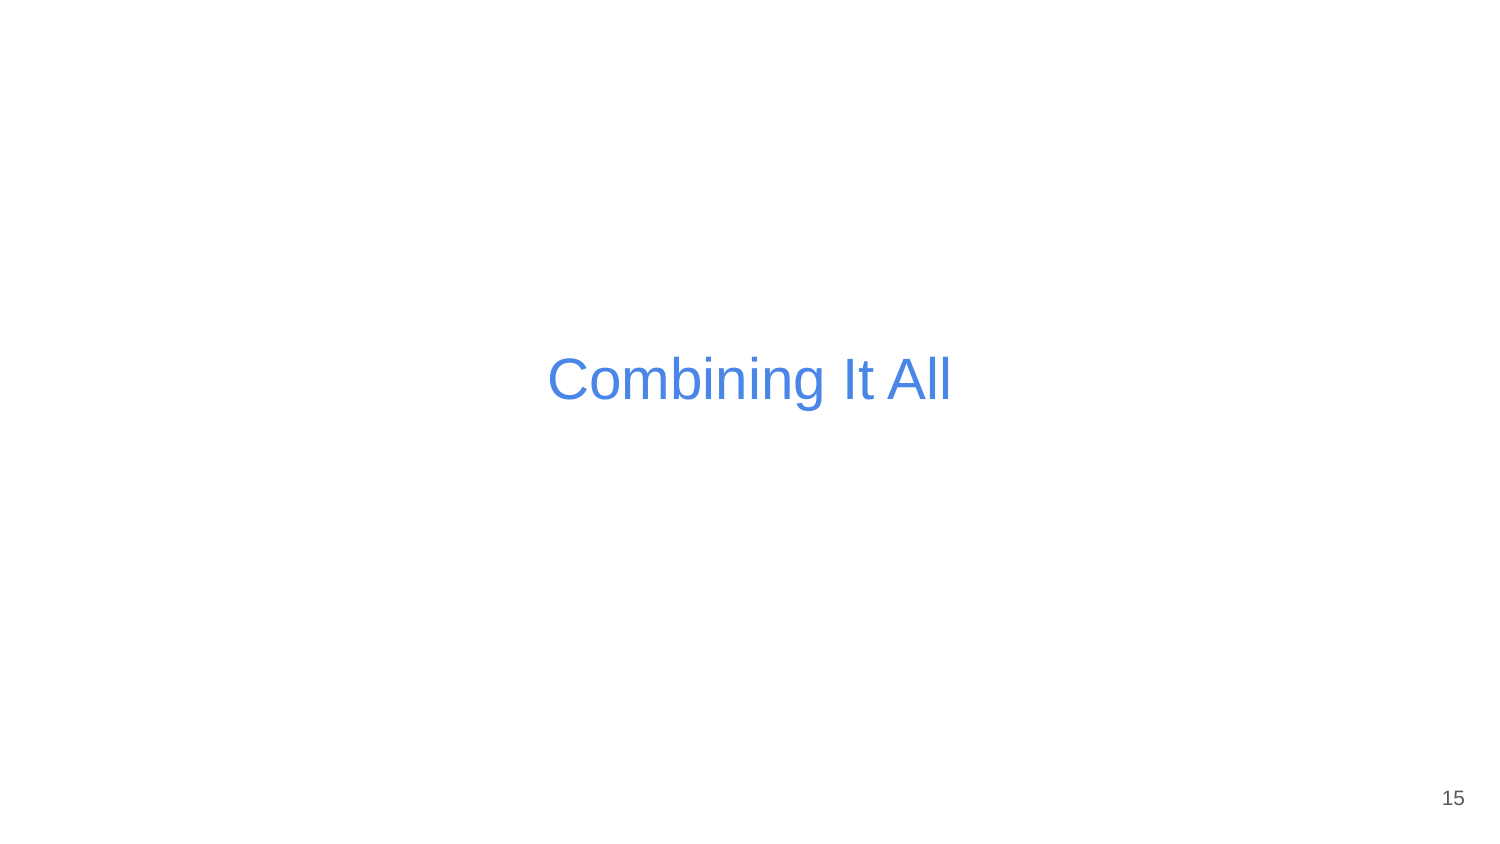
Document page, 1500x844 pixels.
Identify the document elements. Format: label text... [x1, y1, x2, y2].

title Combining It All [124, 326, 1376, 517]
slide_number 1 [1389, 764, 1480, 830]
